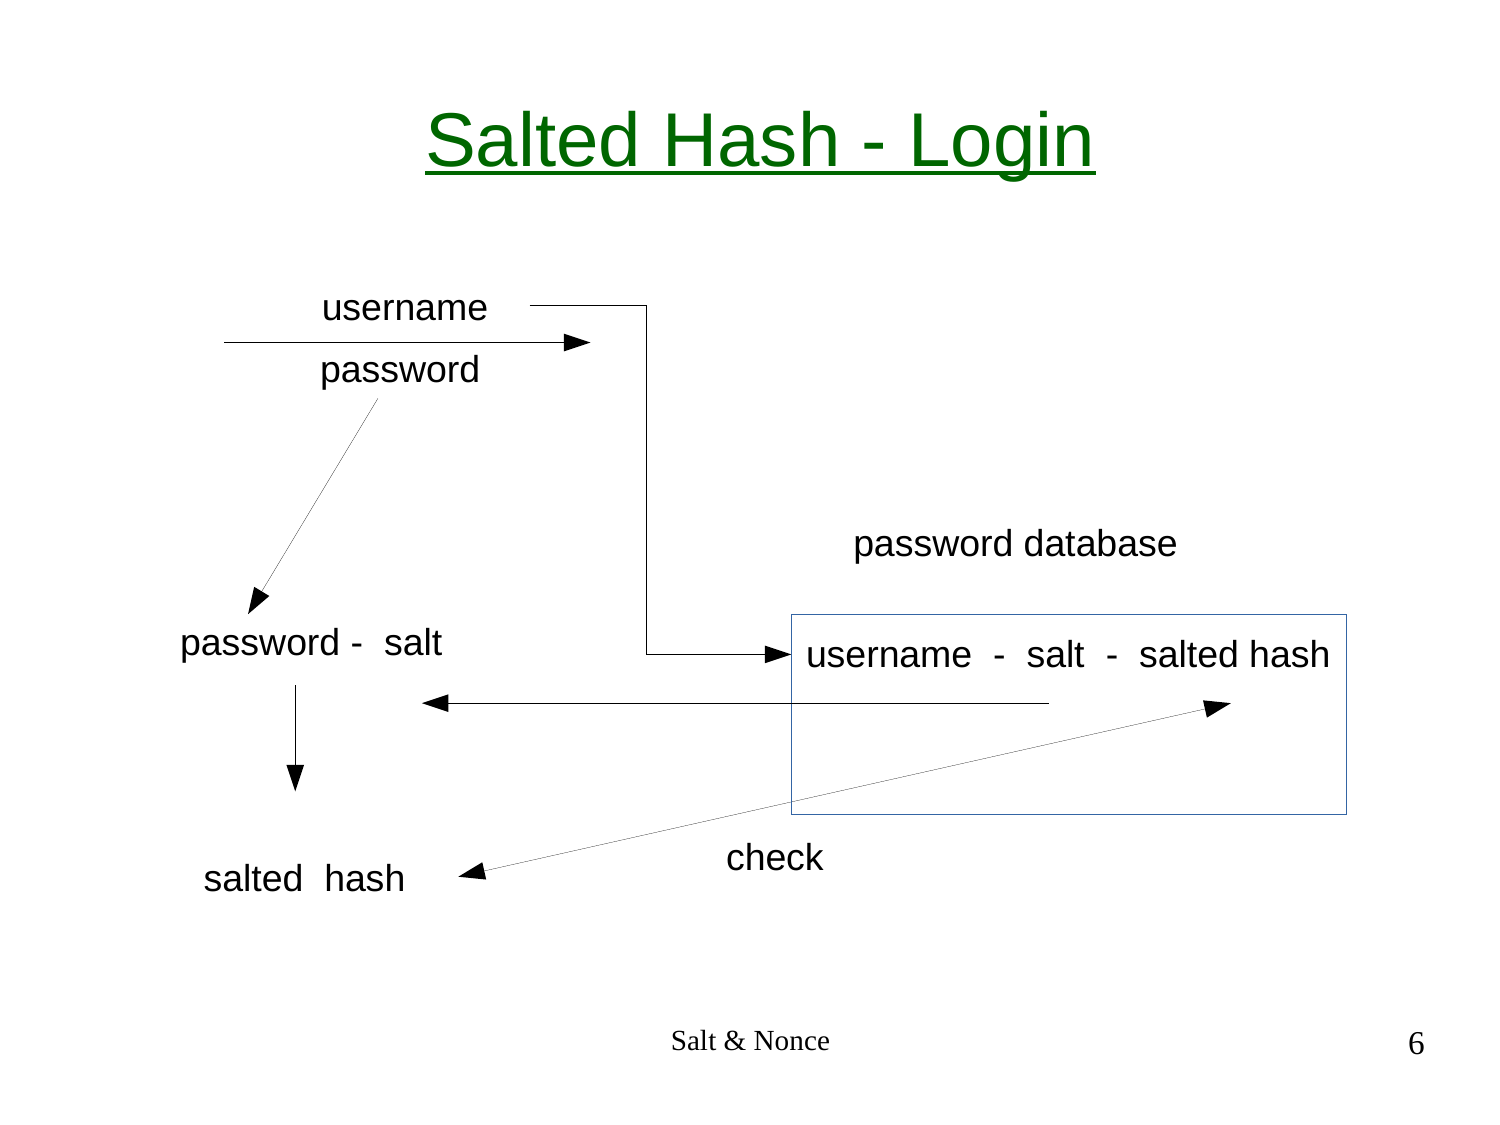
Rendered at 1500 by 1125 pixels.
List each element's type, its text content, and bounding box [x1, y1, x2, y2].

title Salted Hash - Login [75, 44, 1447, 236]
text_box salted hash [188, 850, 421, 908]
text_box [791, 614, 1347, 815]
text_box username [307, 278, 503, 336]
text_box password database [838, 515, 1193, 614]
text_box password - salt [165, 614, 458, 713]
text_box password [305, 341, 496, 399]
text_box check [711, 829, 839, 886]
